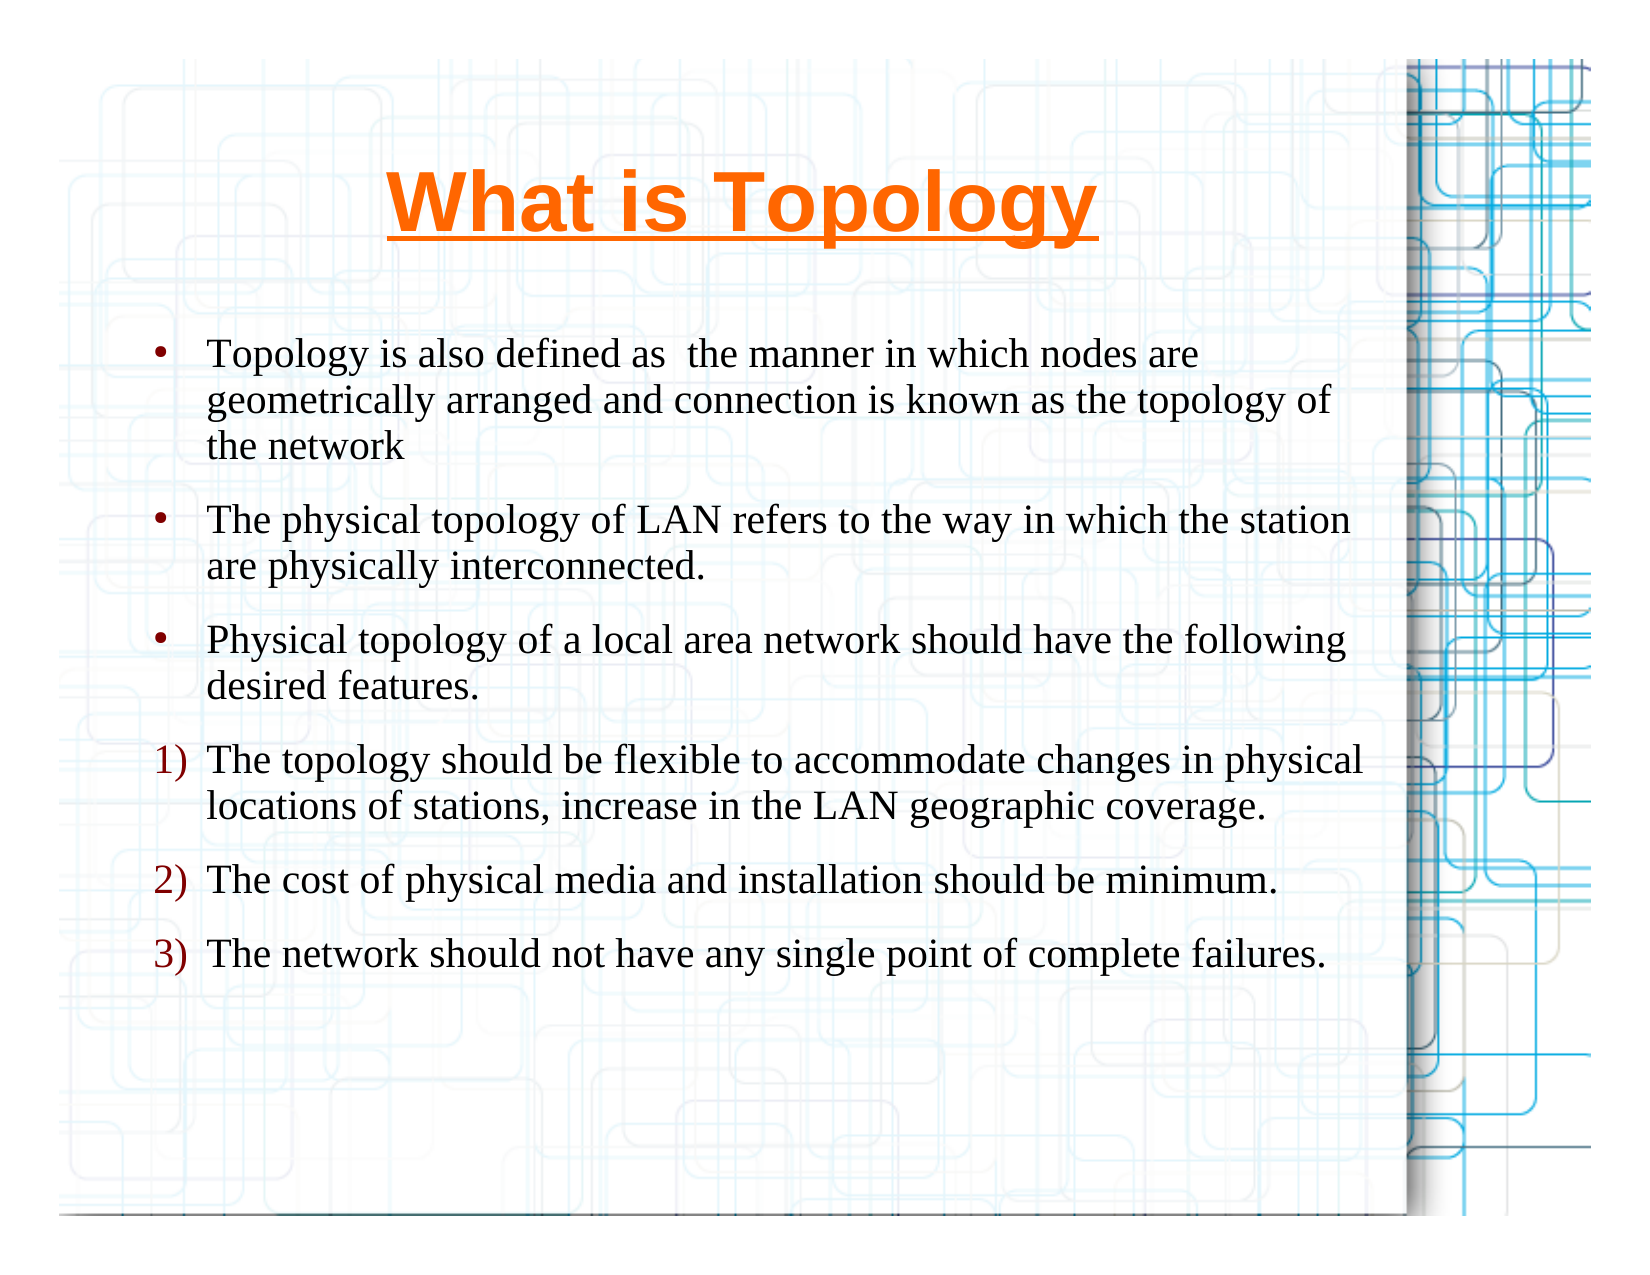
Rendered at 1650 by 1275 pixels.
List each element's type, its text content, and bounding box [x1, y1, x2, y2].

list Topology is also defined as the manner in which nodes are geometrically arranged and connection is known as the topology of the network The physical topology of LAN refers to the way in which the station are physically interconnected. Physical topology of a local area network should have the following desired features. The topology should be flexible to accommodate changes in physical locations of stations, increase in the LAN geographic coverage. The cost of physical media and installation should be minimum. The network should not have any single point of complete failures. [135, 329, 1373, 1134]
title What is Topology [113, 105, 1373, 299]
picture [59, 59, 1591, 1216]
